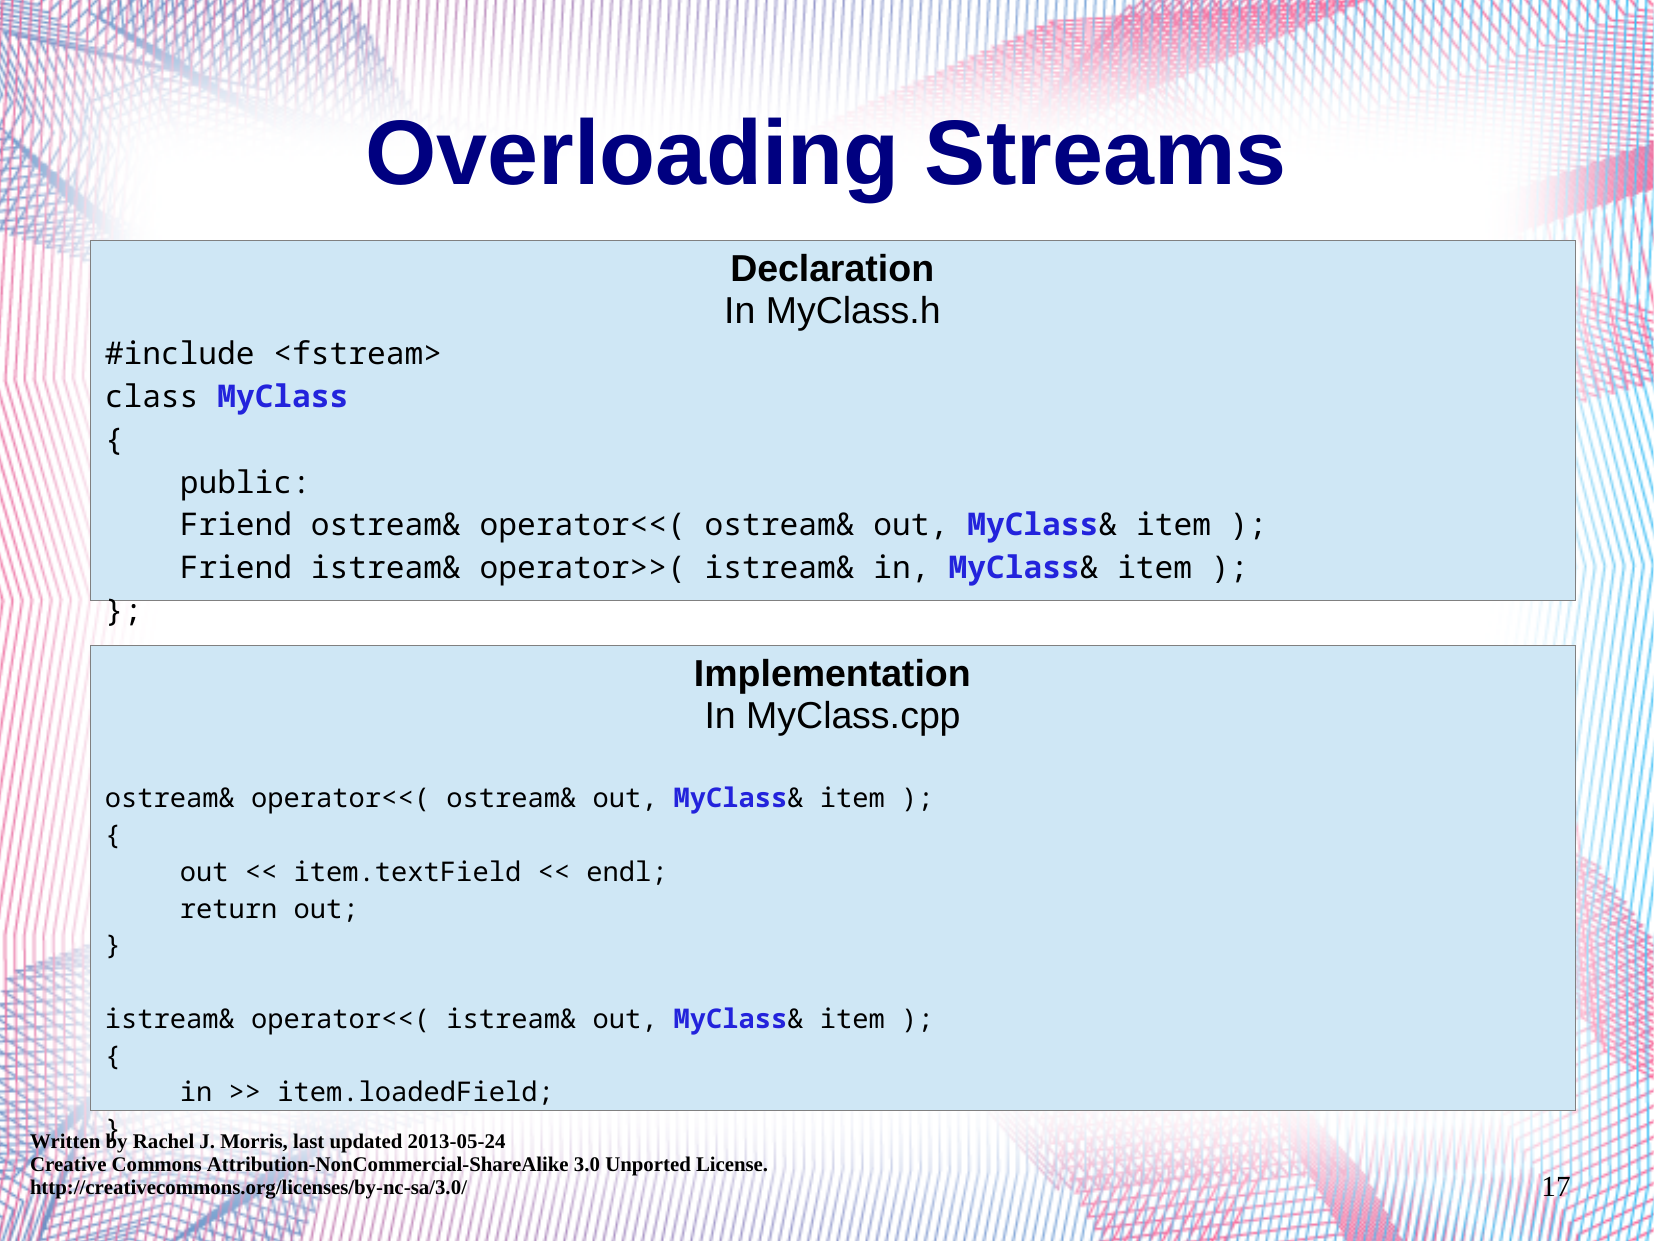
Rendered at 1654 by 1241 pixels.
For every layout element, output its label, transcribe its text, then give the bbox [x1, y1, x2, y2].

title Overloading Streams [82, 49, 1571, 257]
text_box Implementation In MyClass.cpp ostream& operator<<( ostream& out, MyClass& item ); { out << item.textField << endl; return out; } istream& operator<<( istream& out, MyClass& item ); { in >> item.loadedField; } [90, 645, 1576, 1111]
text_box Declaration In MyClass.h #include <fstream> class MyClass { public: Friend ostream& operator<<( ostream& out, MyClass& item ); Friend istream& operator>>( istream& in, MyClass& item ); }; [90, 240, 1576, 601]
picture [0, 0, 1654, 1241]
